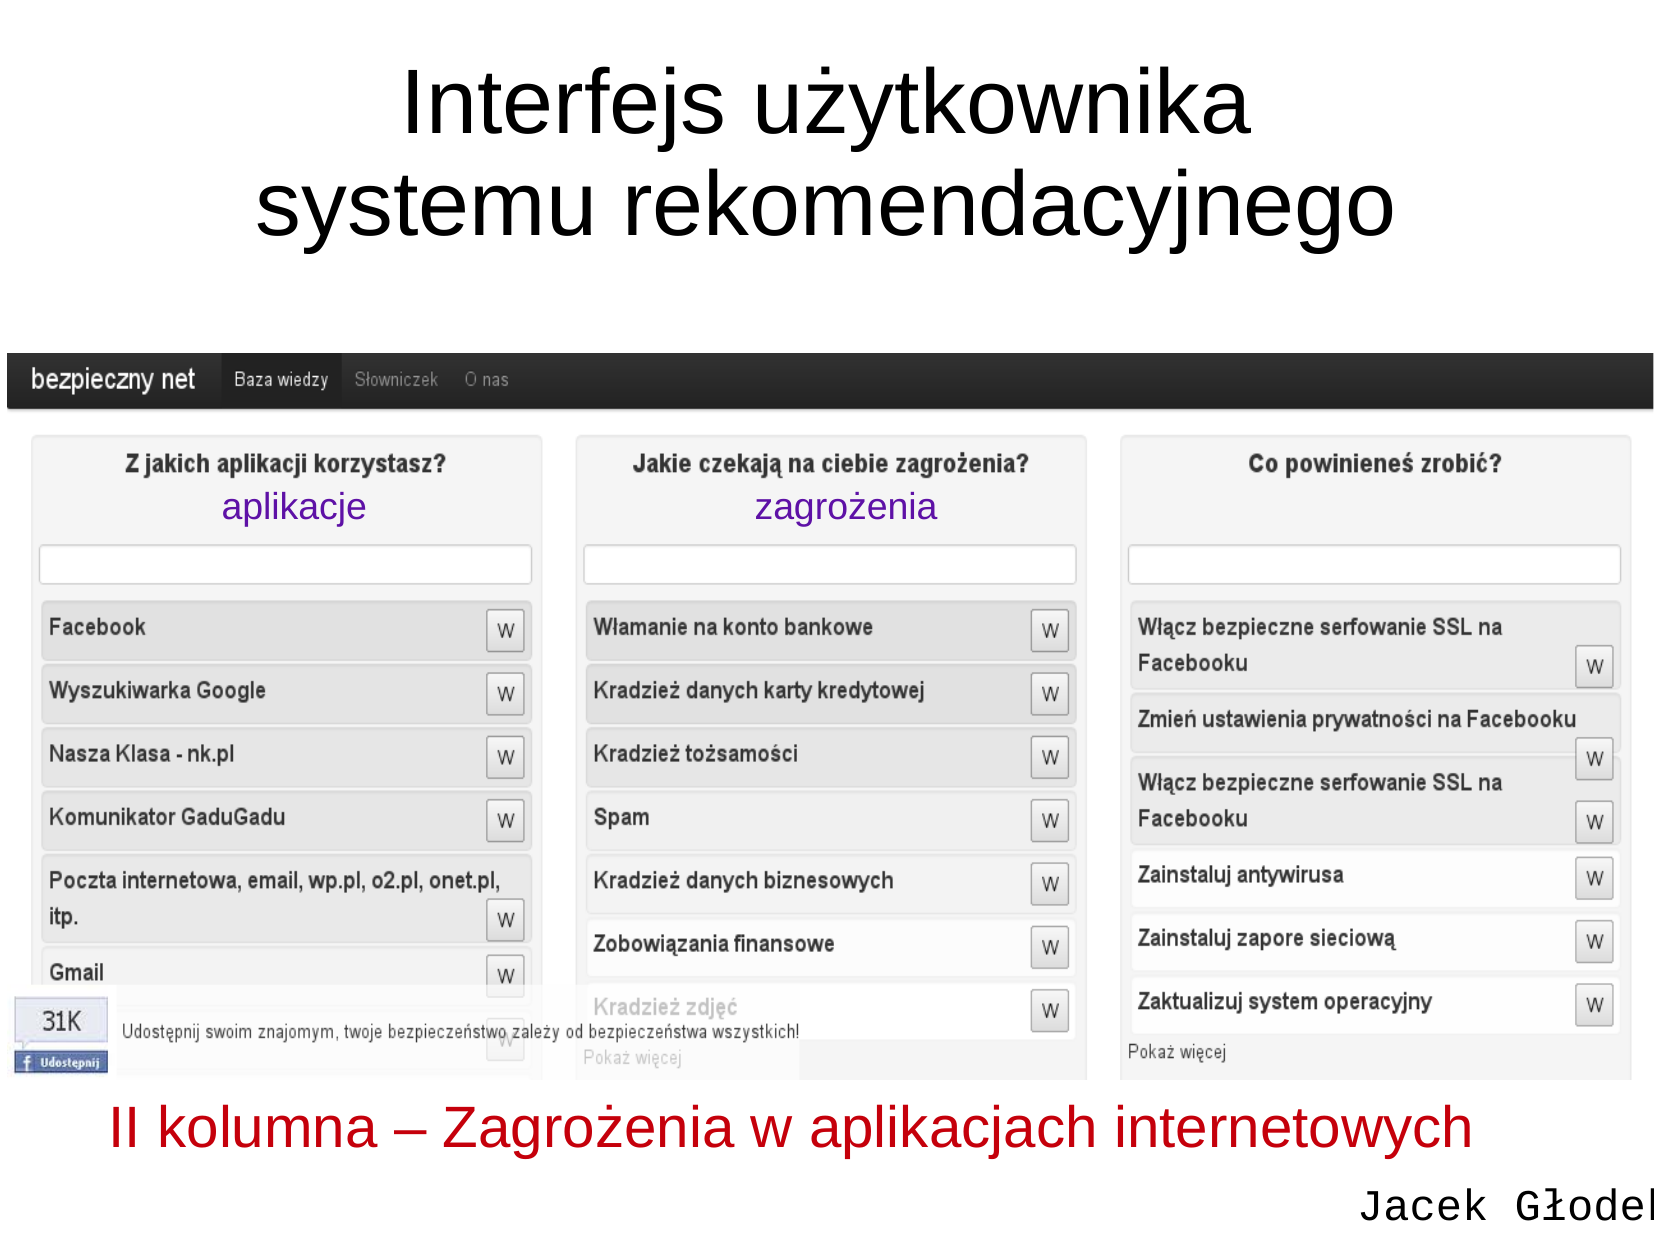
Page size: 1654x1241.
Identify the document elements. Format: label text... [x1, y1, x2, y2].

text_box II kolumna – Zagrożenia w aplikacjach internetowych [94, 1087, 1543, 1181]
text_box aplikacje [206, 478, 389, 545]
picture [7, 353, 1654, 1080]
text_box zagrożenia [739, 478, 961, 545]
text_box Jacek Głodek [1342, 1176, 1654, 1241]
title Interfejs użytkownika systemu rekomendacyjnego [82, 49, 1571, 257]
